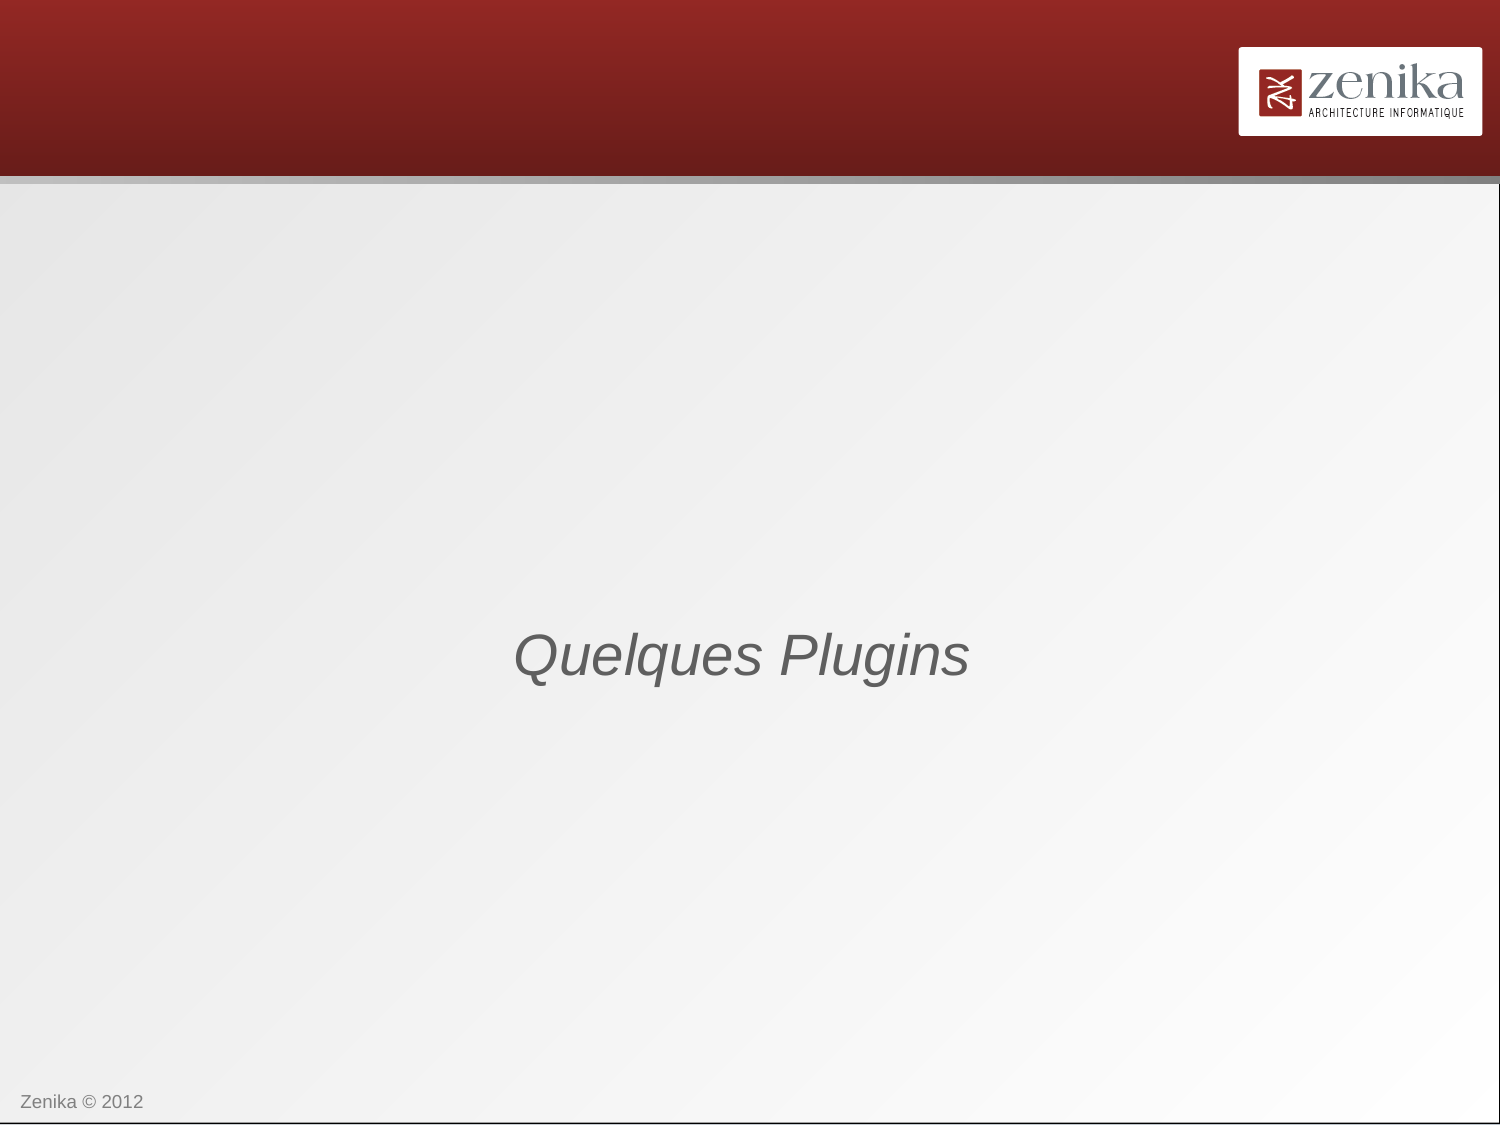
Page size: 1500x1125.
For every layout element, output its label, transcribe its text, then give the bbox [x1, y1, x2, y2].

picture [1257, 58, 1464, 125]
subtitle Quelques Plugins [50, 257, 1435, 1072]
